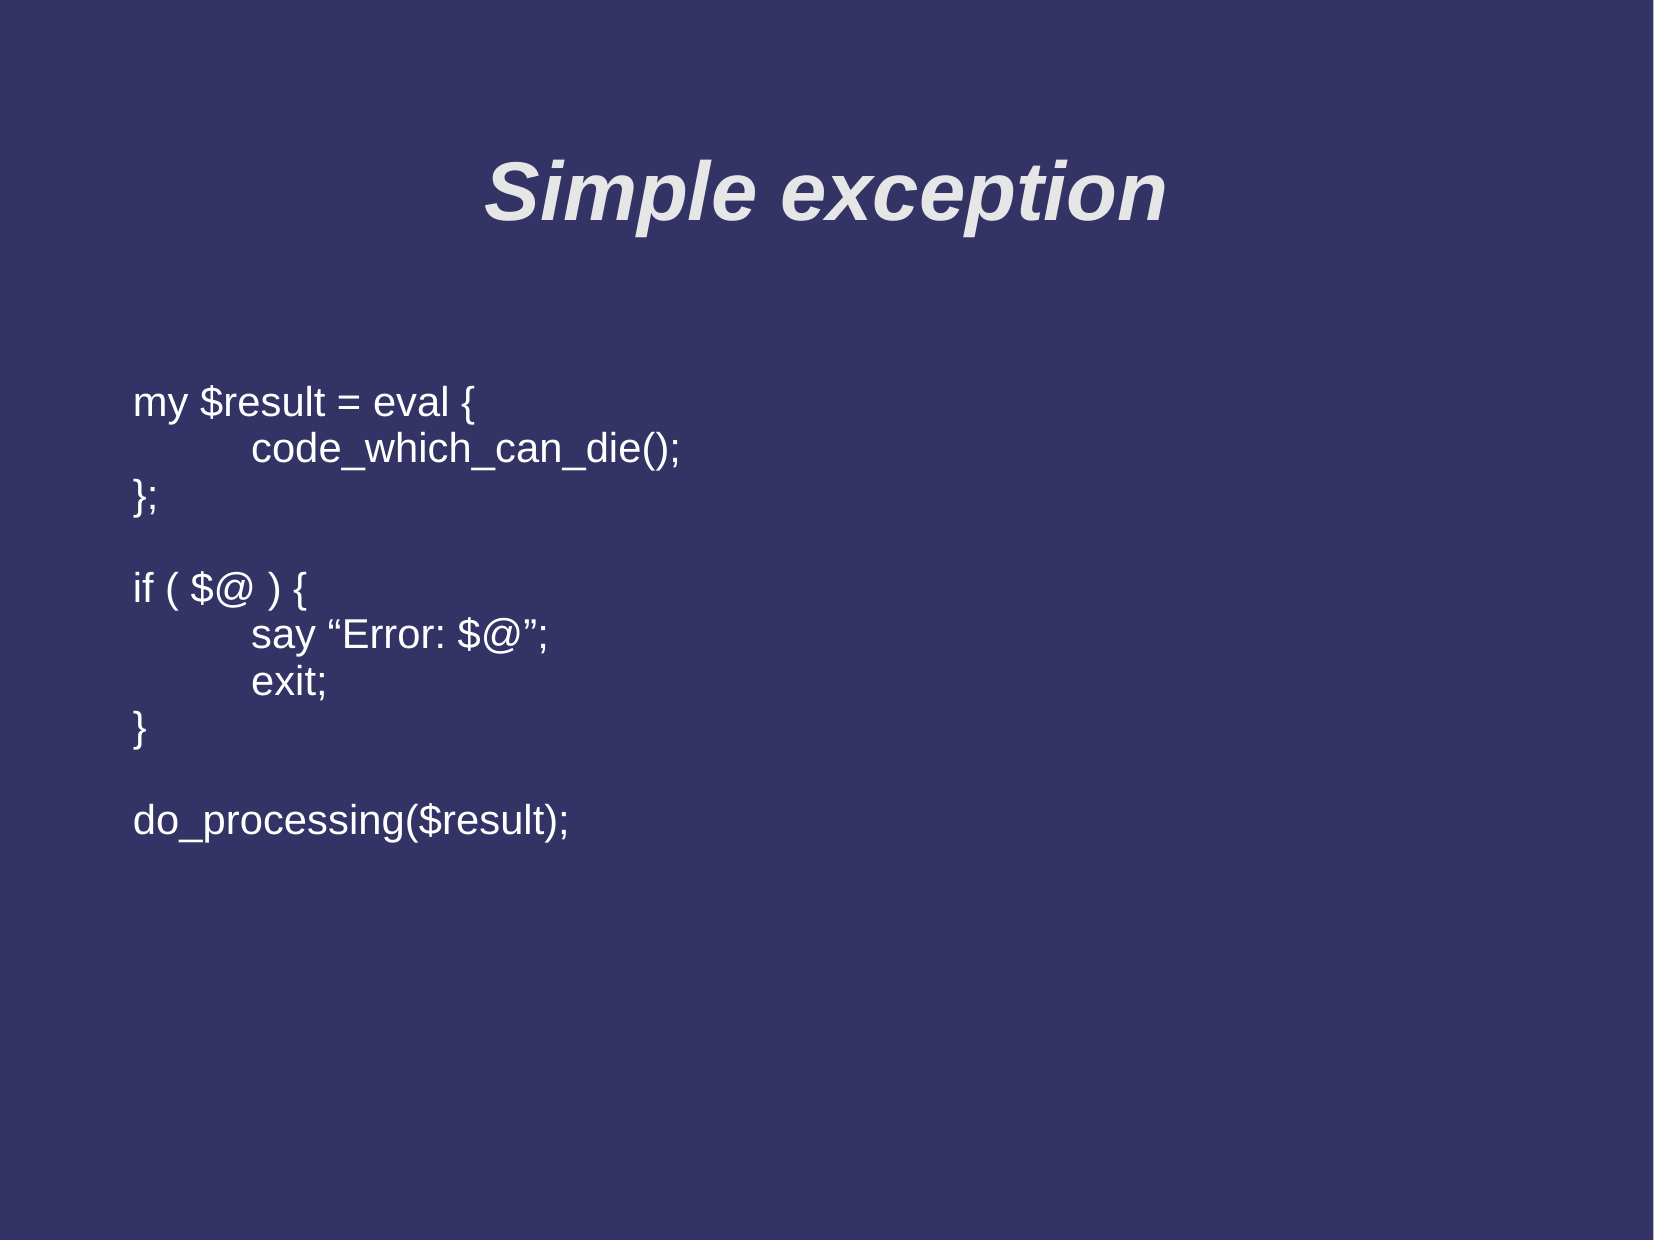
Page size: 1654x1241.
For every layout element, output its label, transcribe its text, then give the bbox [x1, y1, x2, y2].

title Simple exception [118, 88, 1536, 296]
text_box my $result = eval { code_which_can_die(); }; if ( $@ ) { say “Error: $@”; exit; } do_processing($result); [118, 324, 1004, 855]
